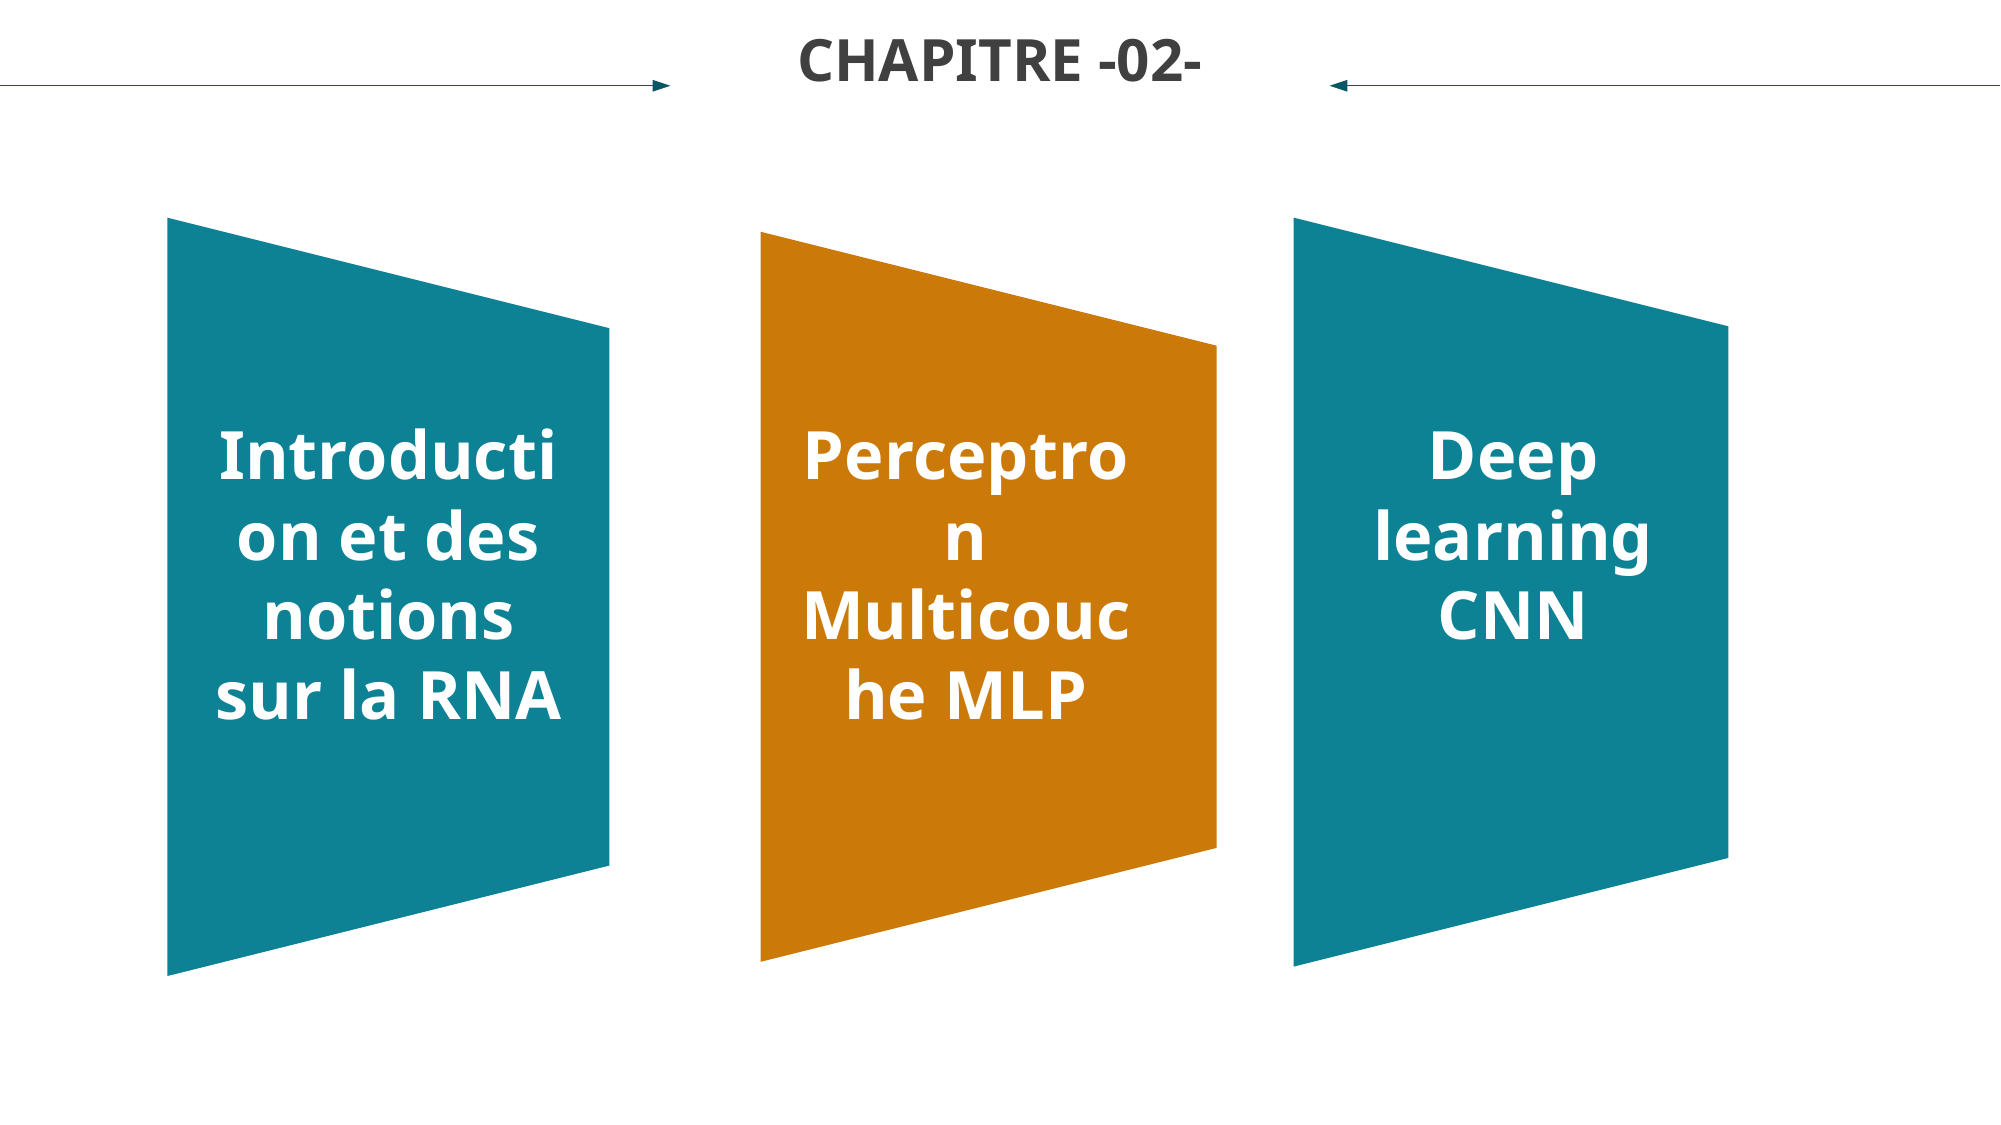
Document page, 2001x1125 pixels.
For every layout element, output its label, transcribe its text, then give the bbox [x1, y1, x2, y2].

text_box Introduction et des notions sur la RNA [208, 413, 569, 733]
text_box [167, 217, 610, 977]
text_box [760, 231, 1217, 962]
text_box Deep learning CNN [1330, 413, 1697, 653]
text_box Perceptron Multicouche MLP [793, 413, 1139, 733]
text_box [1293, 217, 1729, 967]
text_box CHAPITRE -02- [37, 31, 1963, 159]
